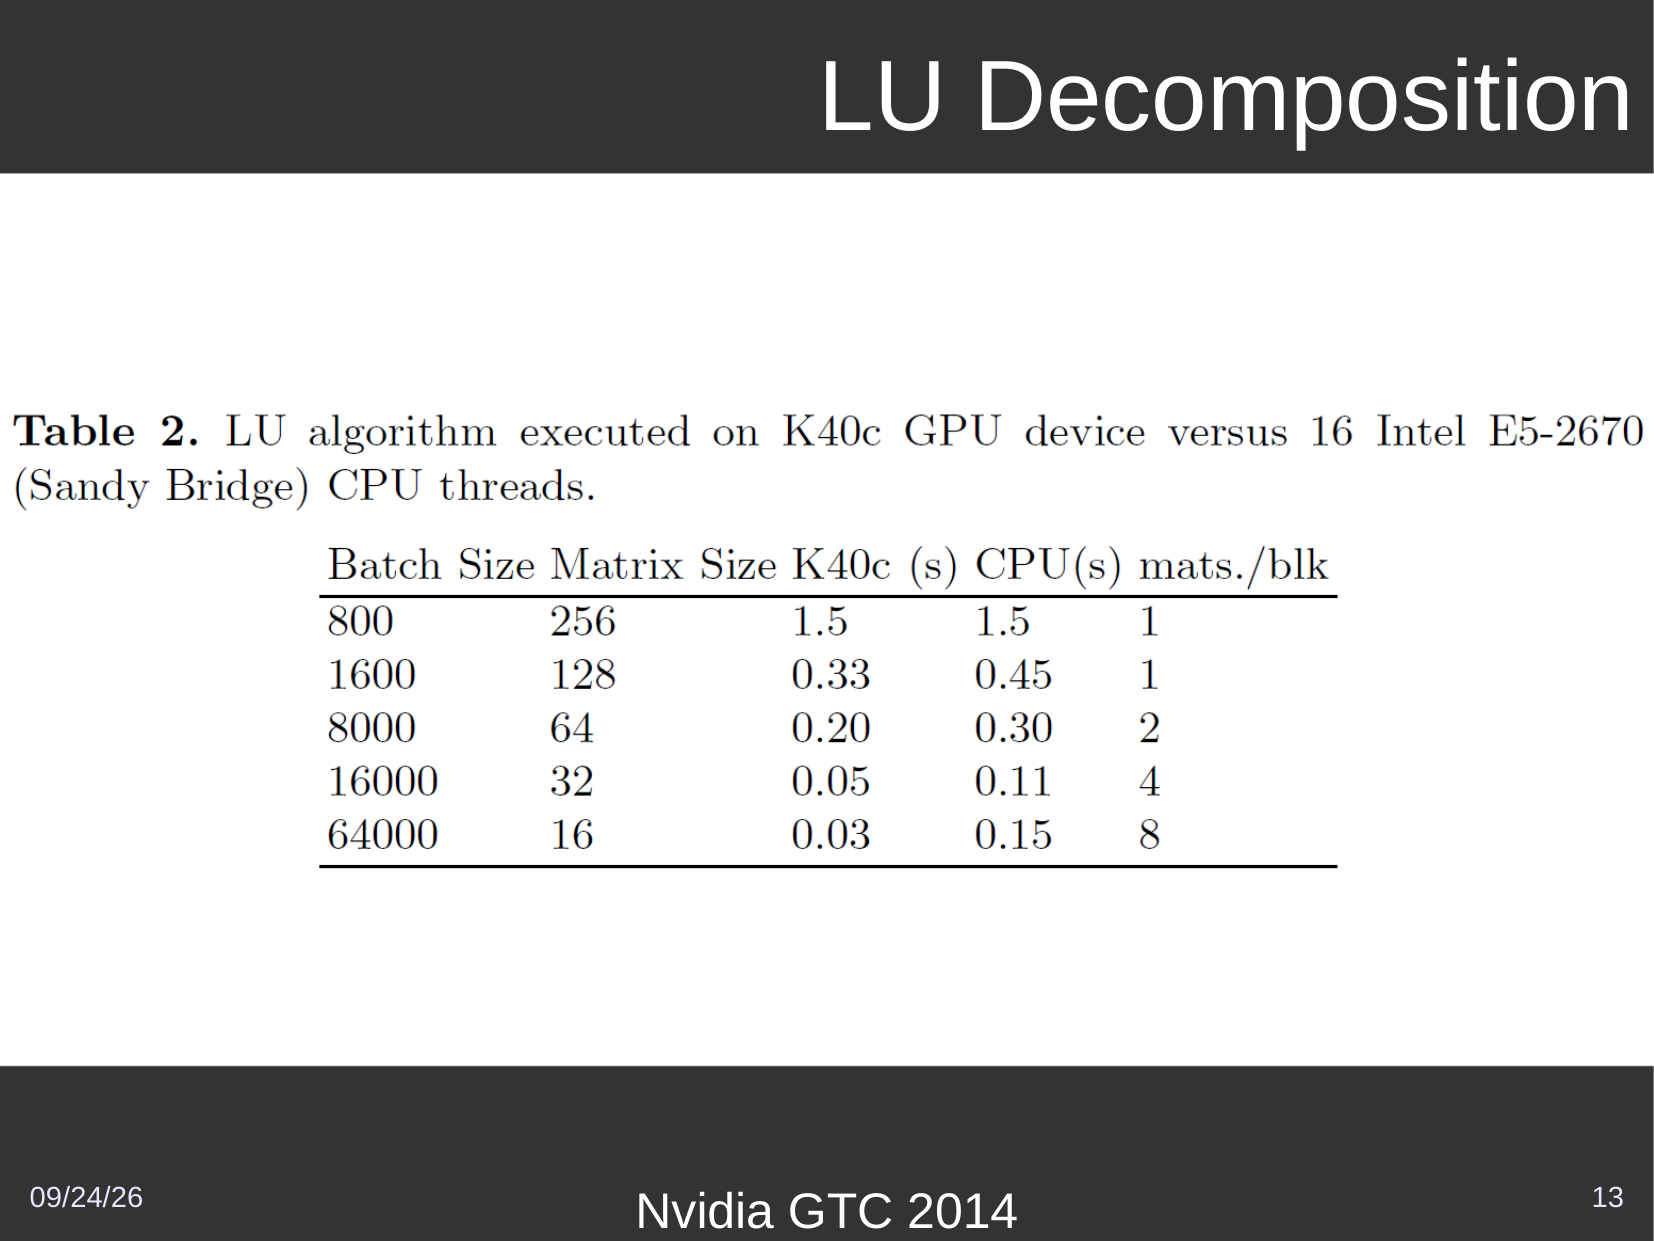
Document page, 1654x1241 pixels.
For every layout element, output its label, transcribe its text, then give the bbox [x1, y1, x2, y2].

text_box Nvidia GTC 2014 [29, 1182, 1625, 1239]
title LU Decomposition [40, 11, 1636, 181]
picture [0, 0, 1654, 1241]
